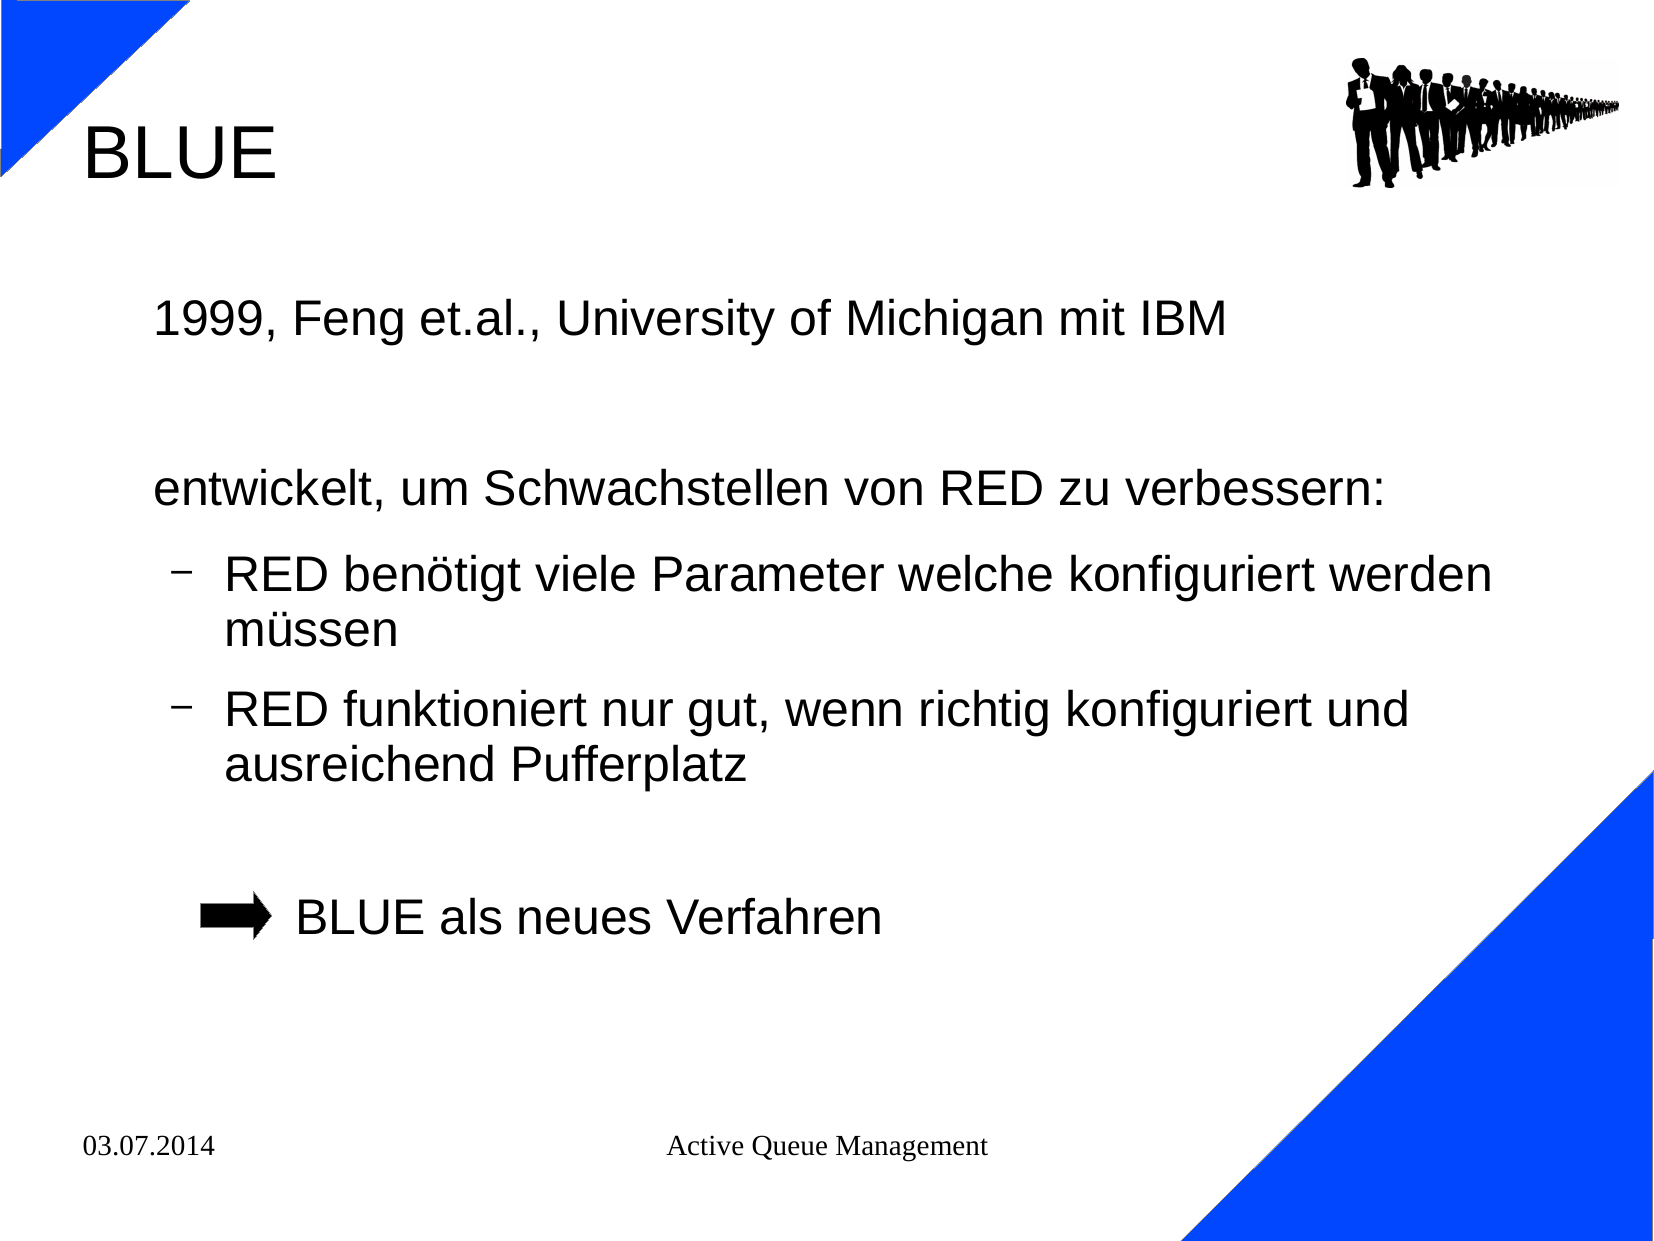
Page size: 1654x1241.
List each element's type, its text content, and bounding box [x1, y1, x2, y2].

text_box [200, 891, 272, 940]
title BLUE [82, 49, 1571, 257]
picture [1346, 58, 1619, 188]
text_box [0, 0, 190, 177]
text_box [1180, 770, 1654, 1241]
list 1999, Feng et.al., University of Michigan mit IBM entwickelt, um Schwachstellen von RED zu verbessern: RED benötigt viele Parameter welche konfiguriert werden müssen RED funktioniert nur gut, wenn richtig konfiguriert und ausreichend Pufferplatz BLUE als neues Verfahren [82, 290, 1571, 1109]
